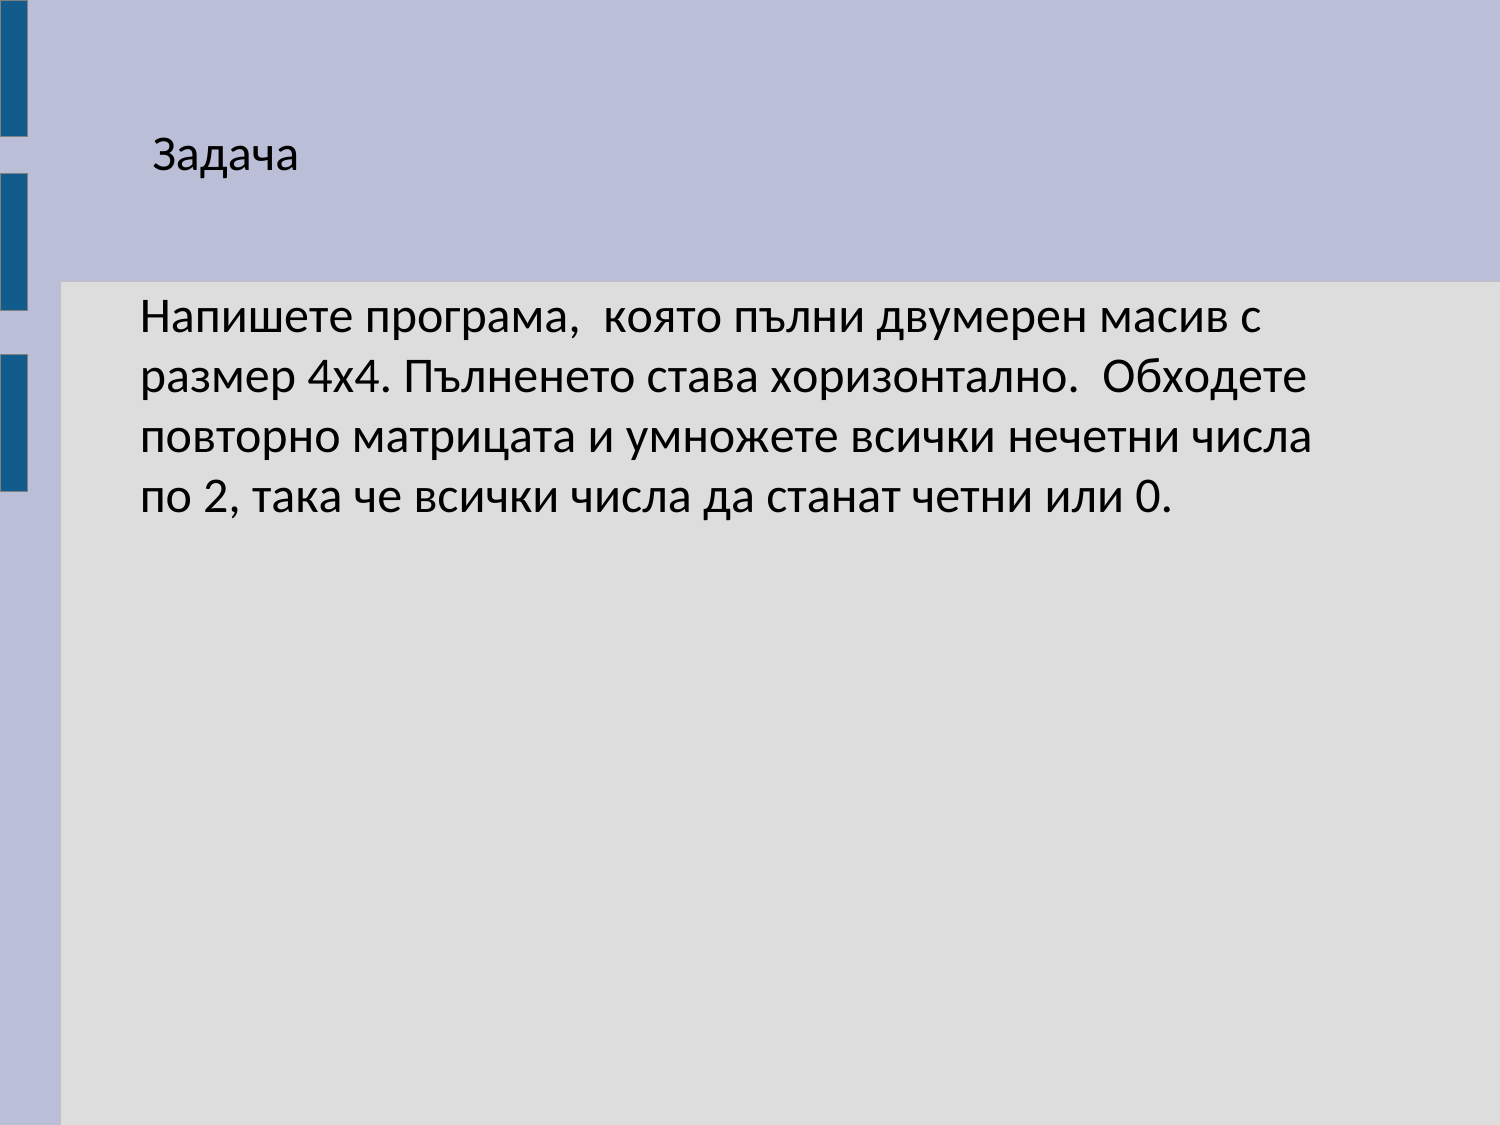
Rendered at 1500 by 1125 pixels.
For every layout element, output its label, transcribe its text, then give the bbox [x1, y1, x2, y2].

list Напишете програма, която пълни двумерен масив с размер 4х4. Пълненето става хоризонтално. Обходете повторно матрицата и умножете всички нечетни числа по 2, така че всички числа да станат четни или 0. [125, 275, 1375, 1018]
title Задача [137, 112, 1488, 300]
